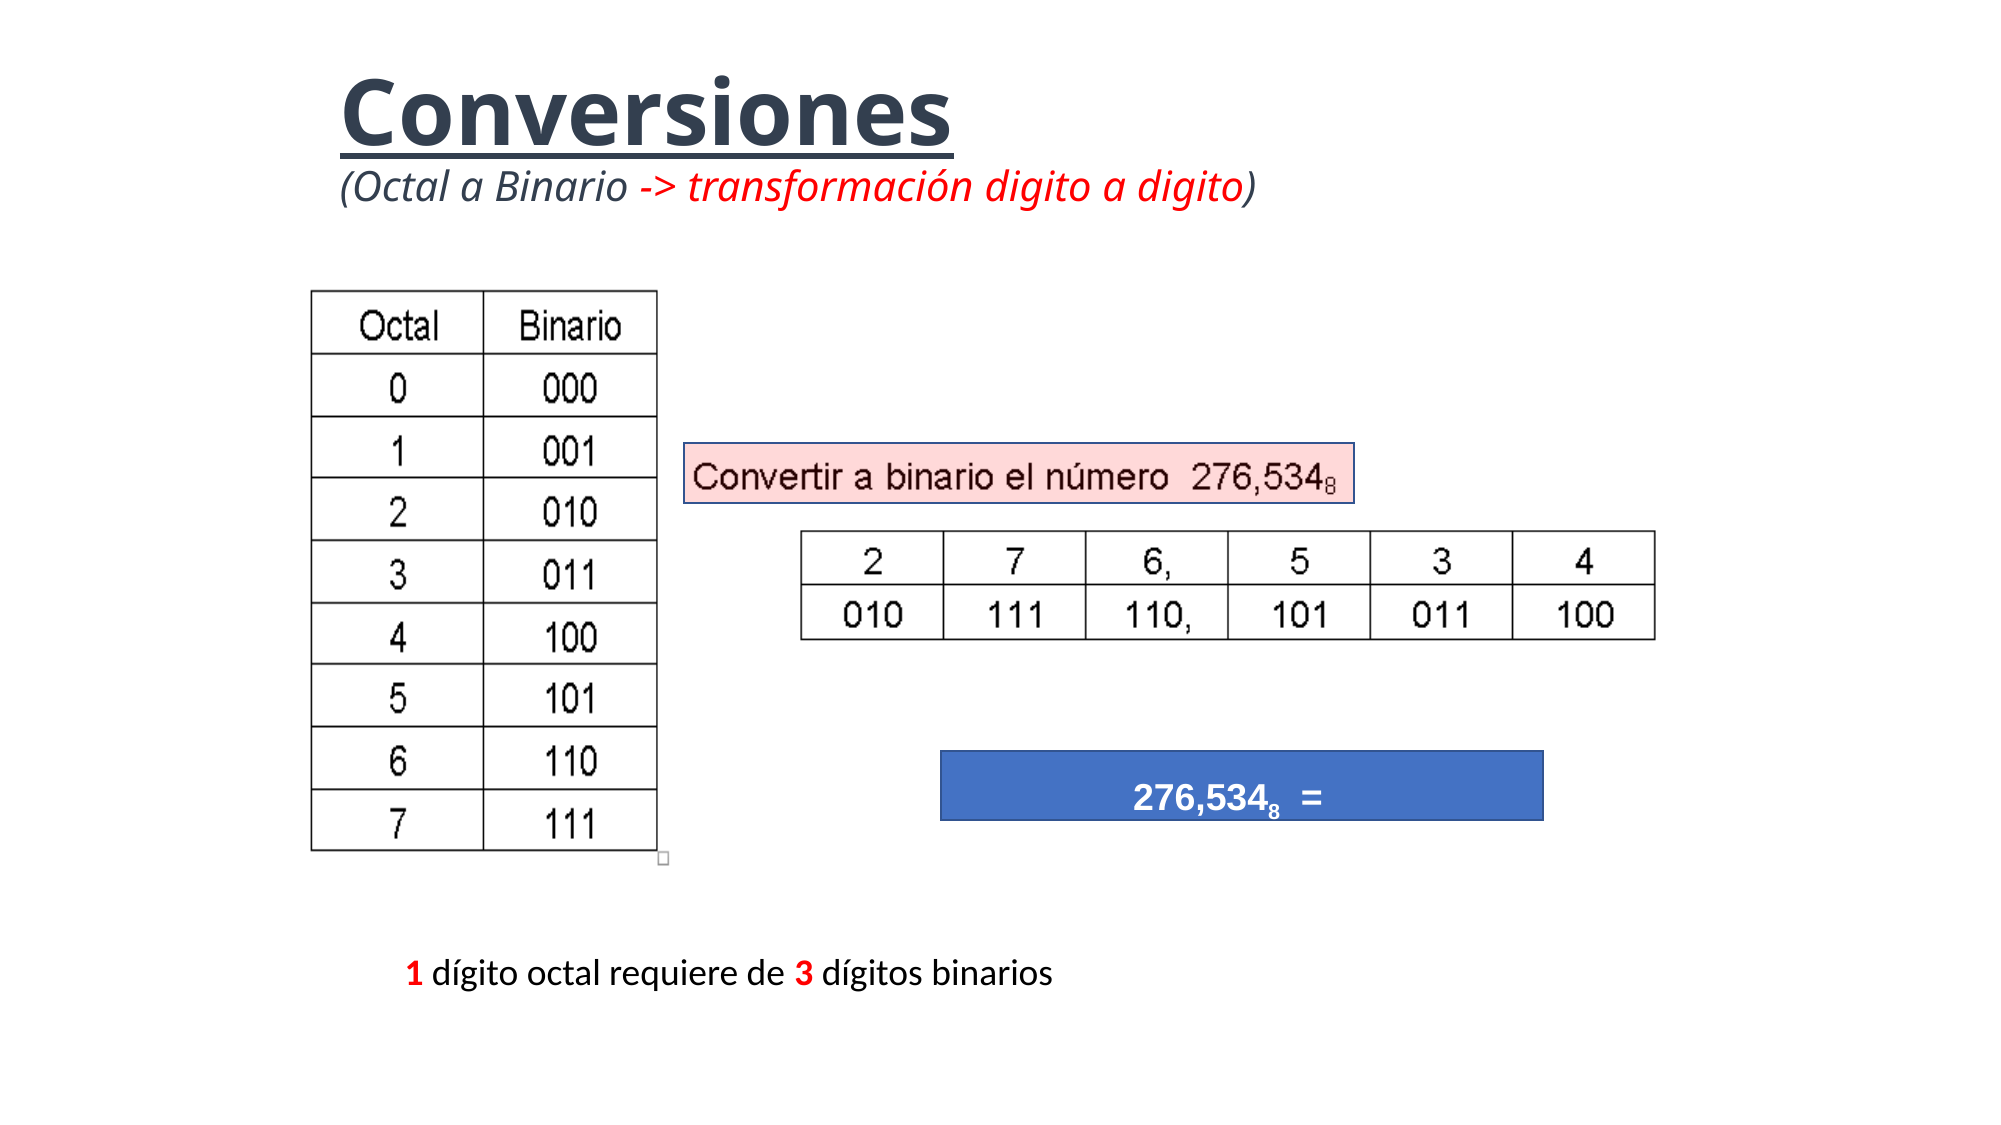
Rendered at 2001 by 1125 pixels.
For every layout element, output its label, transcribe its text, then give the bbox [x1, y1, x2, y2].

text_box [1500, 751, 1544, 821]
text_box 1 dígito octal requiere de 3 dígitos binarios [389, 940, 1069, 1001]
picture [685, 449, 1684, 675]
text_box [683, 442, 1355, 504]
title Conversiones (Octal a Binario -> transformación digito a digito) [324, 45, 1675, 233]
picture [291, 278, 682, 882]
text_box 276,5348 = 10111110,10101112 [937, 739, 1500, 832]
